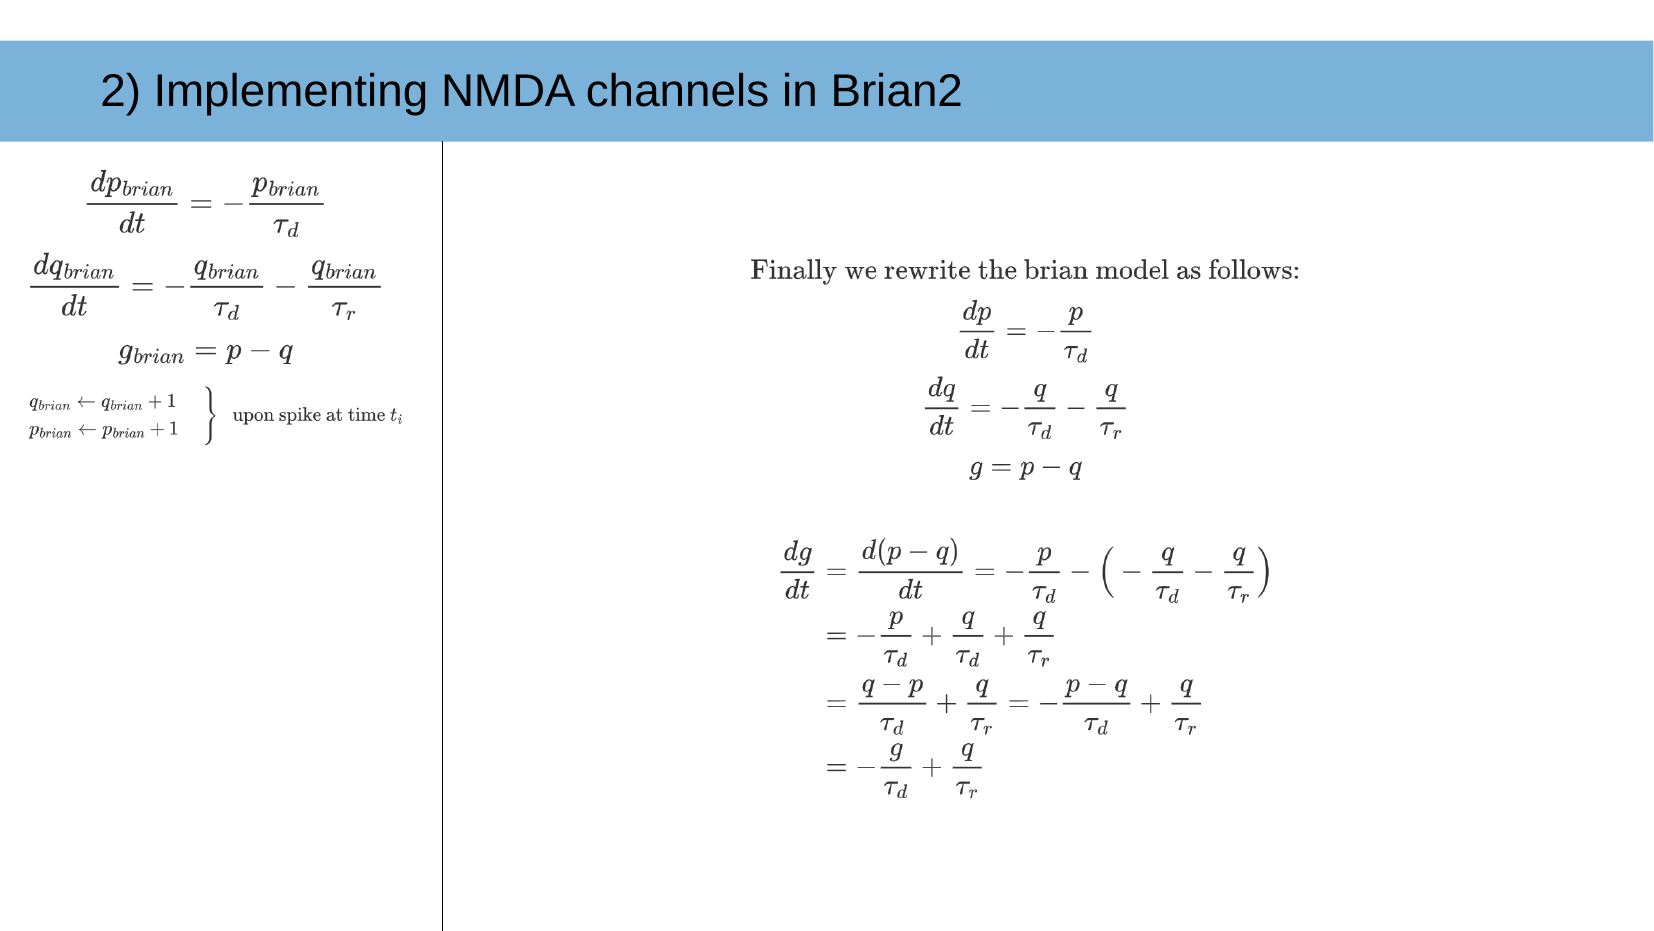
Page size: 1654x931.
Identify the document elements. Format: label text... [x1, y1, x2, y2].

picture [29, 383, 403, 448]
title Implementing NMDA channels in Brian2 [82, 13, 975, 168]
text_box [975, 40, 1654, 142]
picture [26, 167, 384, 369]
text_box [0, 40, 82, 142]
picture [750, 215, 1300, 798]
